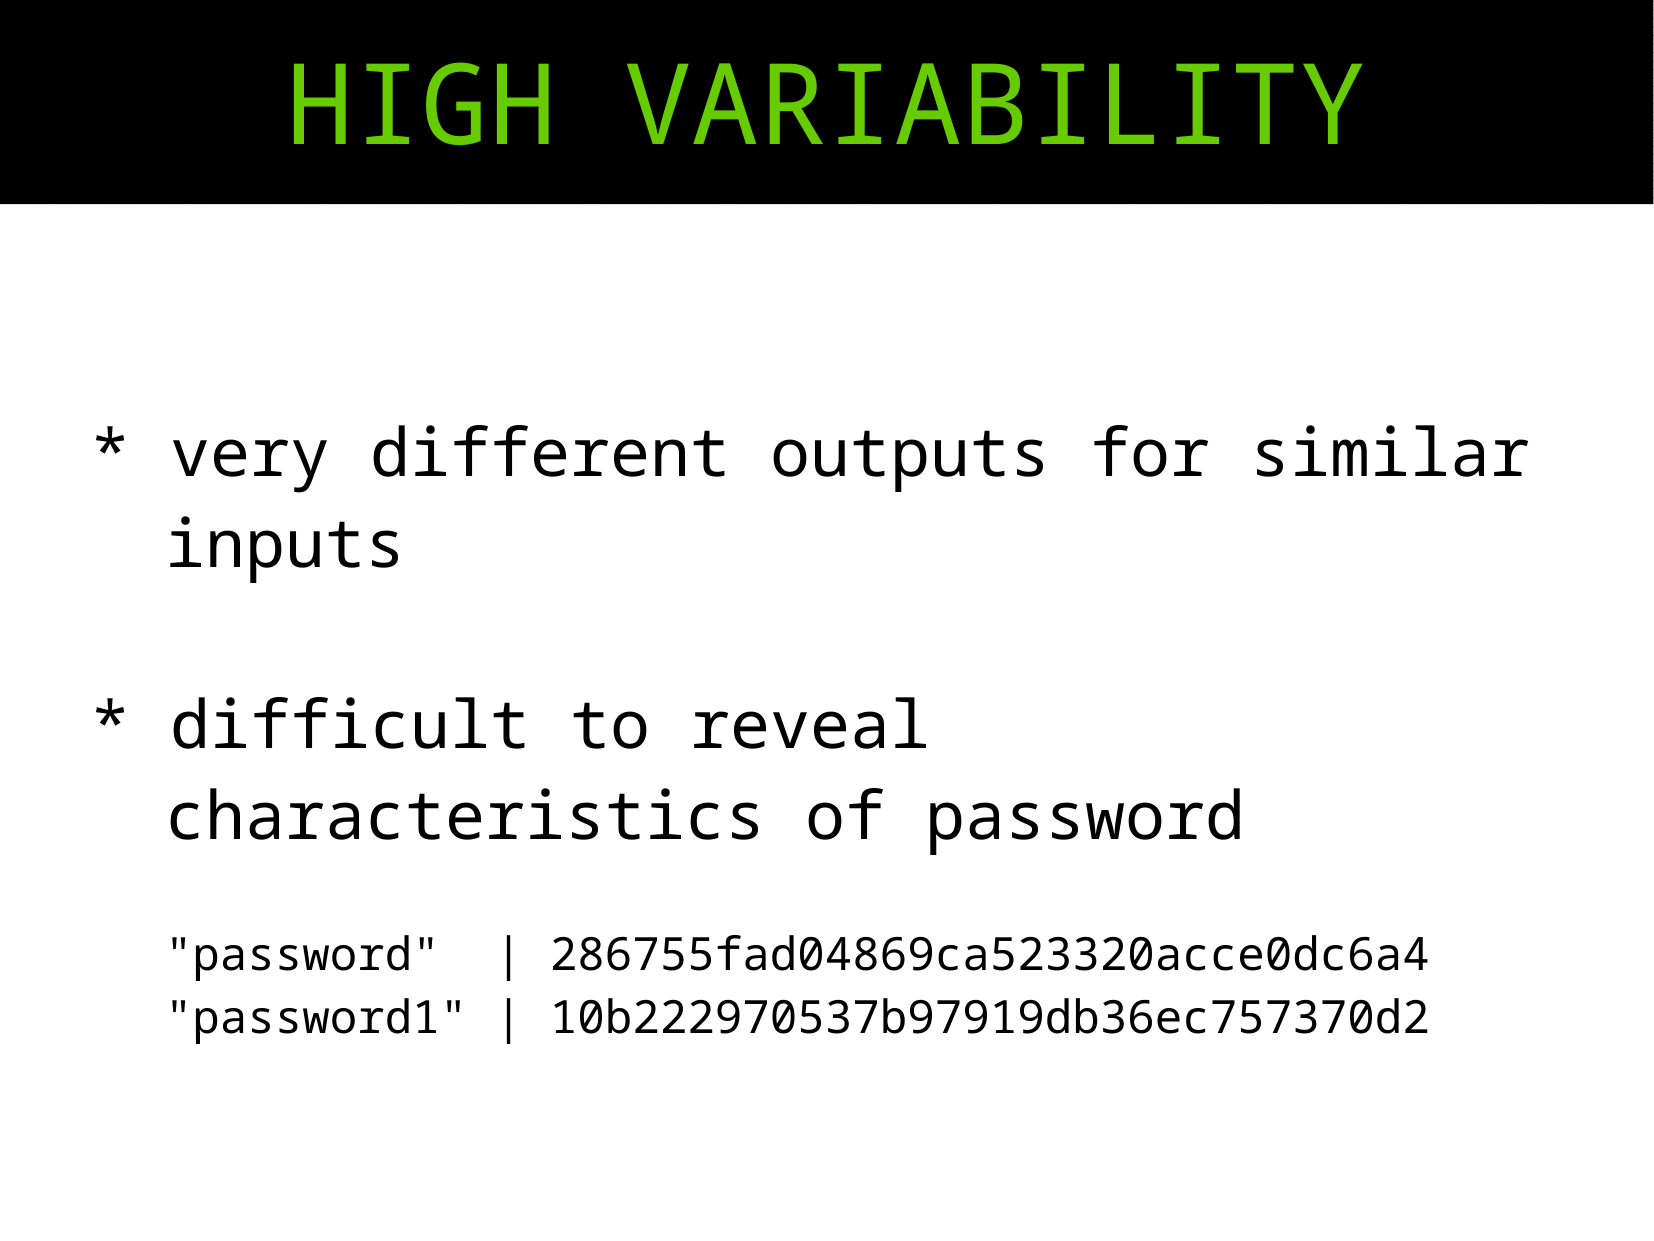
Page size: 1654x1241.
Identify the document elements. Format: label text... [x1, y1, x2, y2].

subtitle * very different outputs for similar inputs * difficult to reveal characteristics of password "password" | 286755fad04869ca523320acce0dc6a4 "password1" | 10b222970537b97919db36ec757370d2 [90, 305, 1621, 1146]
title HIGH VARIABILITY [0, 0, 1654, 205]
